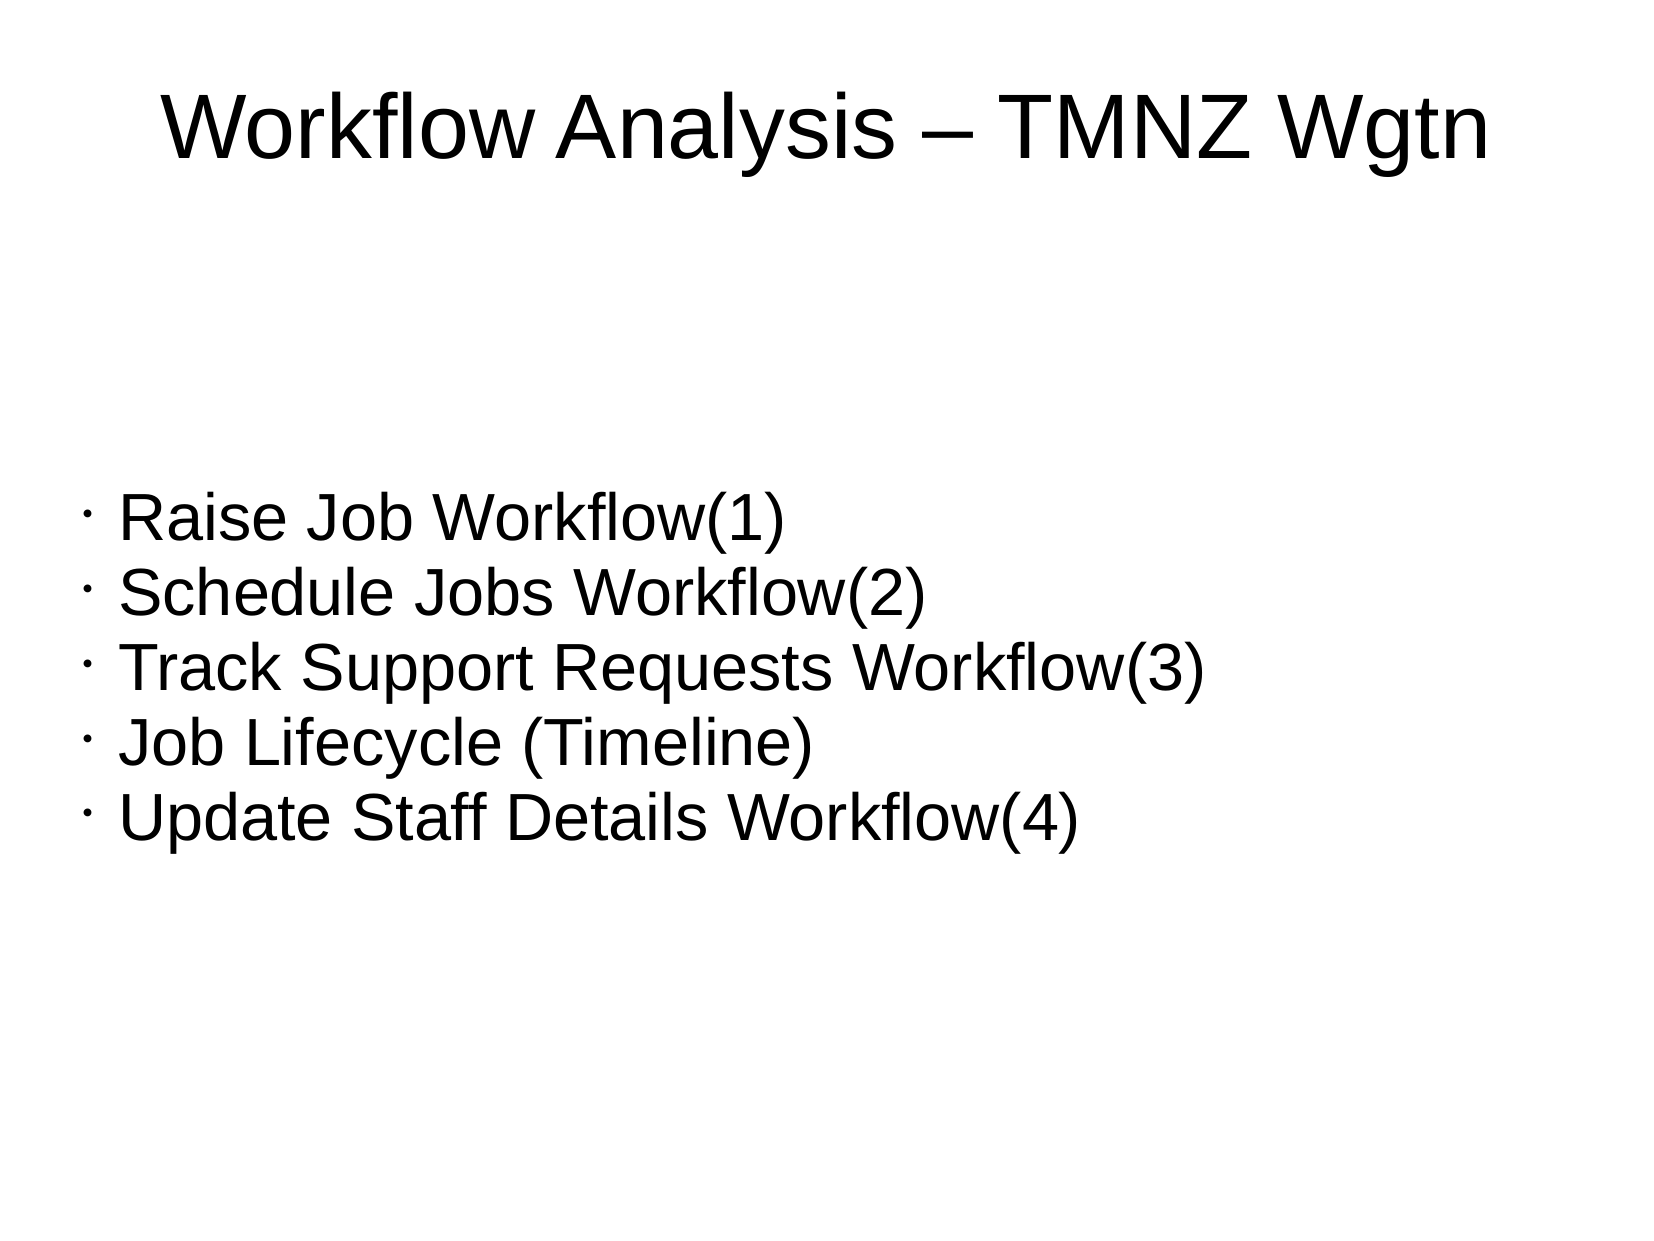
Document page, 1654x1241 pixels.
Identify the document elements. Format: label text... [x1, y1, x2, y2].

subtitle Raise Job Workflow(1) Schedule Jobs Workflow(2) Track Support Requests Workflow(3) Job Lifecycle (Timeline) Update Staff Details Workflow(4) [82, 259, 1571, 1075]
title Workflow Analysis – TMNZ Wgtn [82, 23, 1571, 231]
